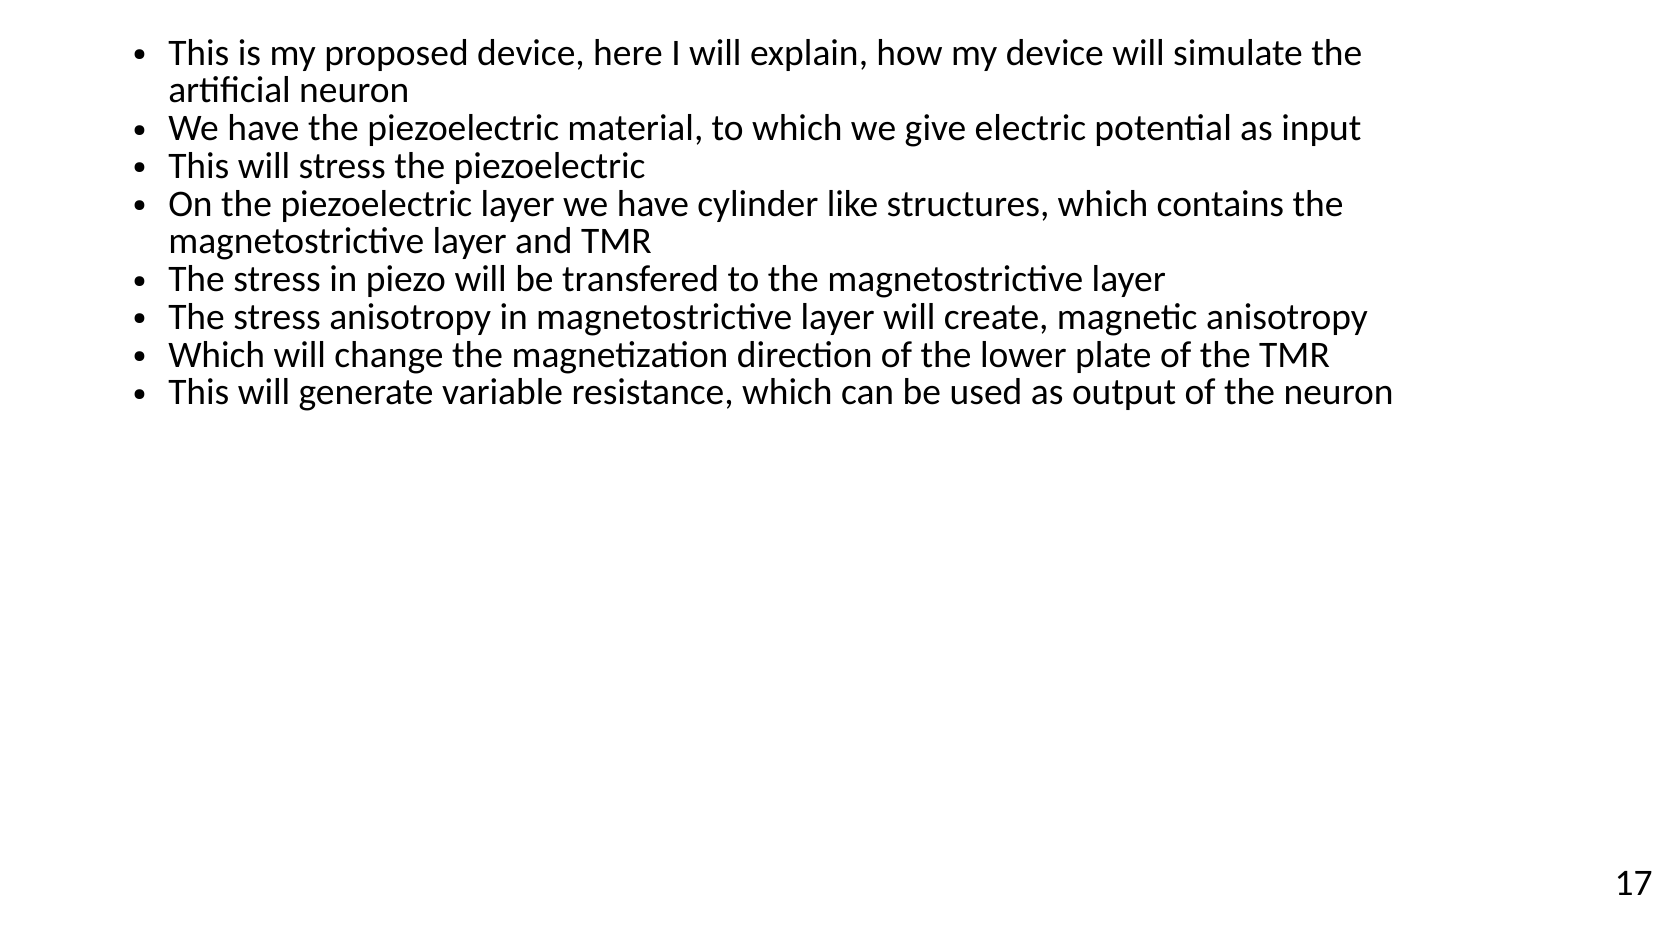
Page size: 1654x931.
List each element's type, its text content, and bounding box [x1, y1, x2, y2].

text_box This is my proposed device, here I will explain, how my device will simulate the artificial neuron We have the piezoelectric material, to which we give electric potential as input This will stress the piezoelectric On the piezoelectric layer we have cylinder like structures, which contains the magnetostrictive layer and TMR The stress in piezo will be transfered to the magnetostrictive layer The stress anisotropy in magnetostrictive layer will create, magnetic anisotropy Which will change the magnetization direction of the lower plate of the TMR This will generate variable resistance, which can be used as output of the neuron [118, 29, 1447, 422]
text_box <number> [1479, 860, 1654, 931]
